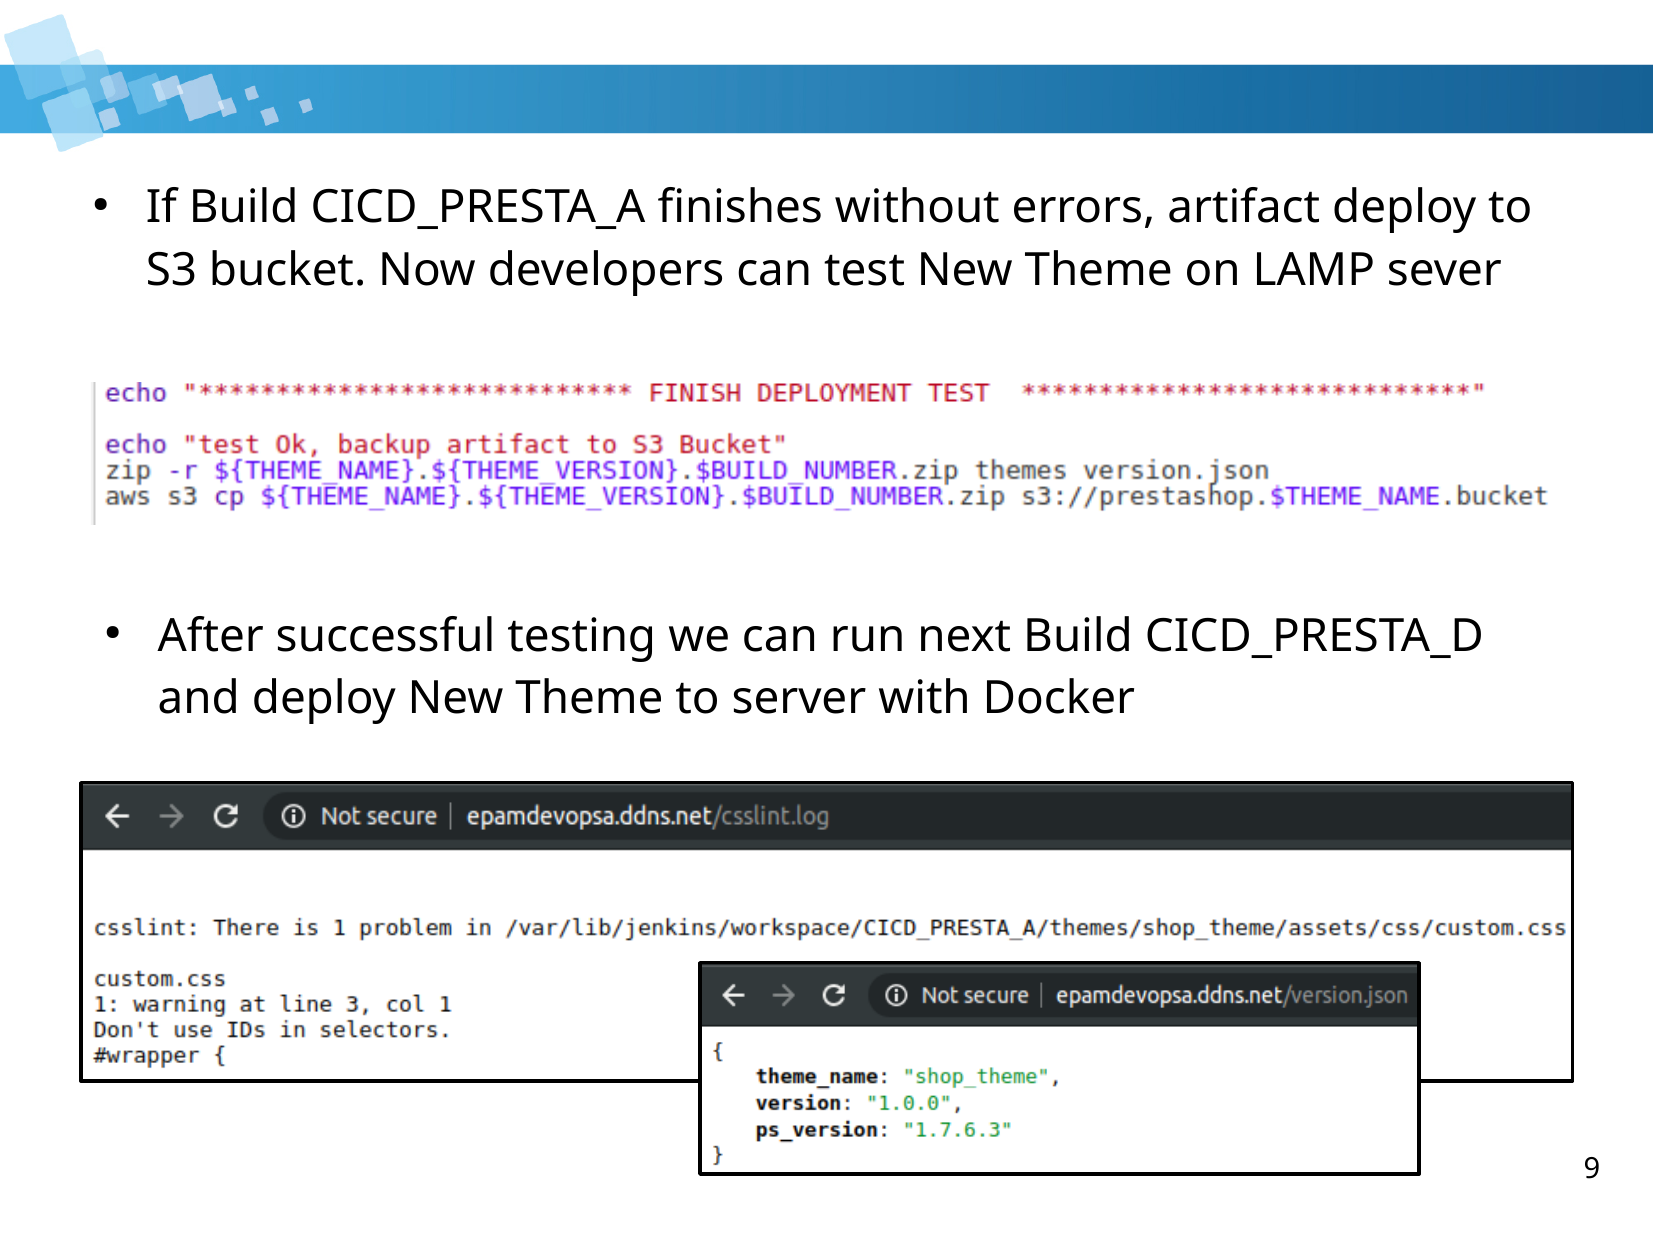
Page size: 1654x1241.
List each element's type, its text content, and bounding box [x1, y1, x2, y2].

list If Build CICD_PRESTA_A finishes without errors, artifact deploy to S3 bucket. Now developers can test New Theme on LAMP sever [75, 173, 1564, 334]
list After successful testing we can run next Build CICD_PRESTA_D and deploy New Theme to server with Docker [86, 601, 1576, 762]
picture [0, 0, 1653, 1238]
